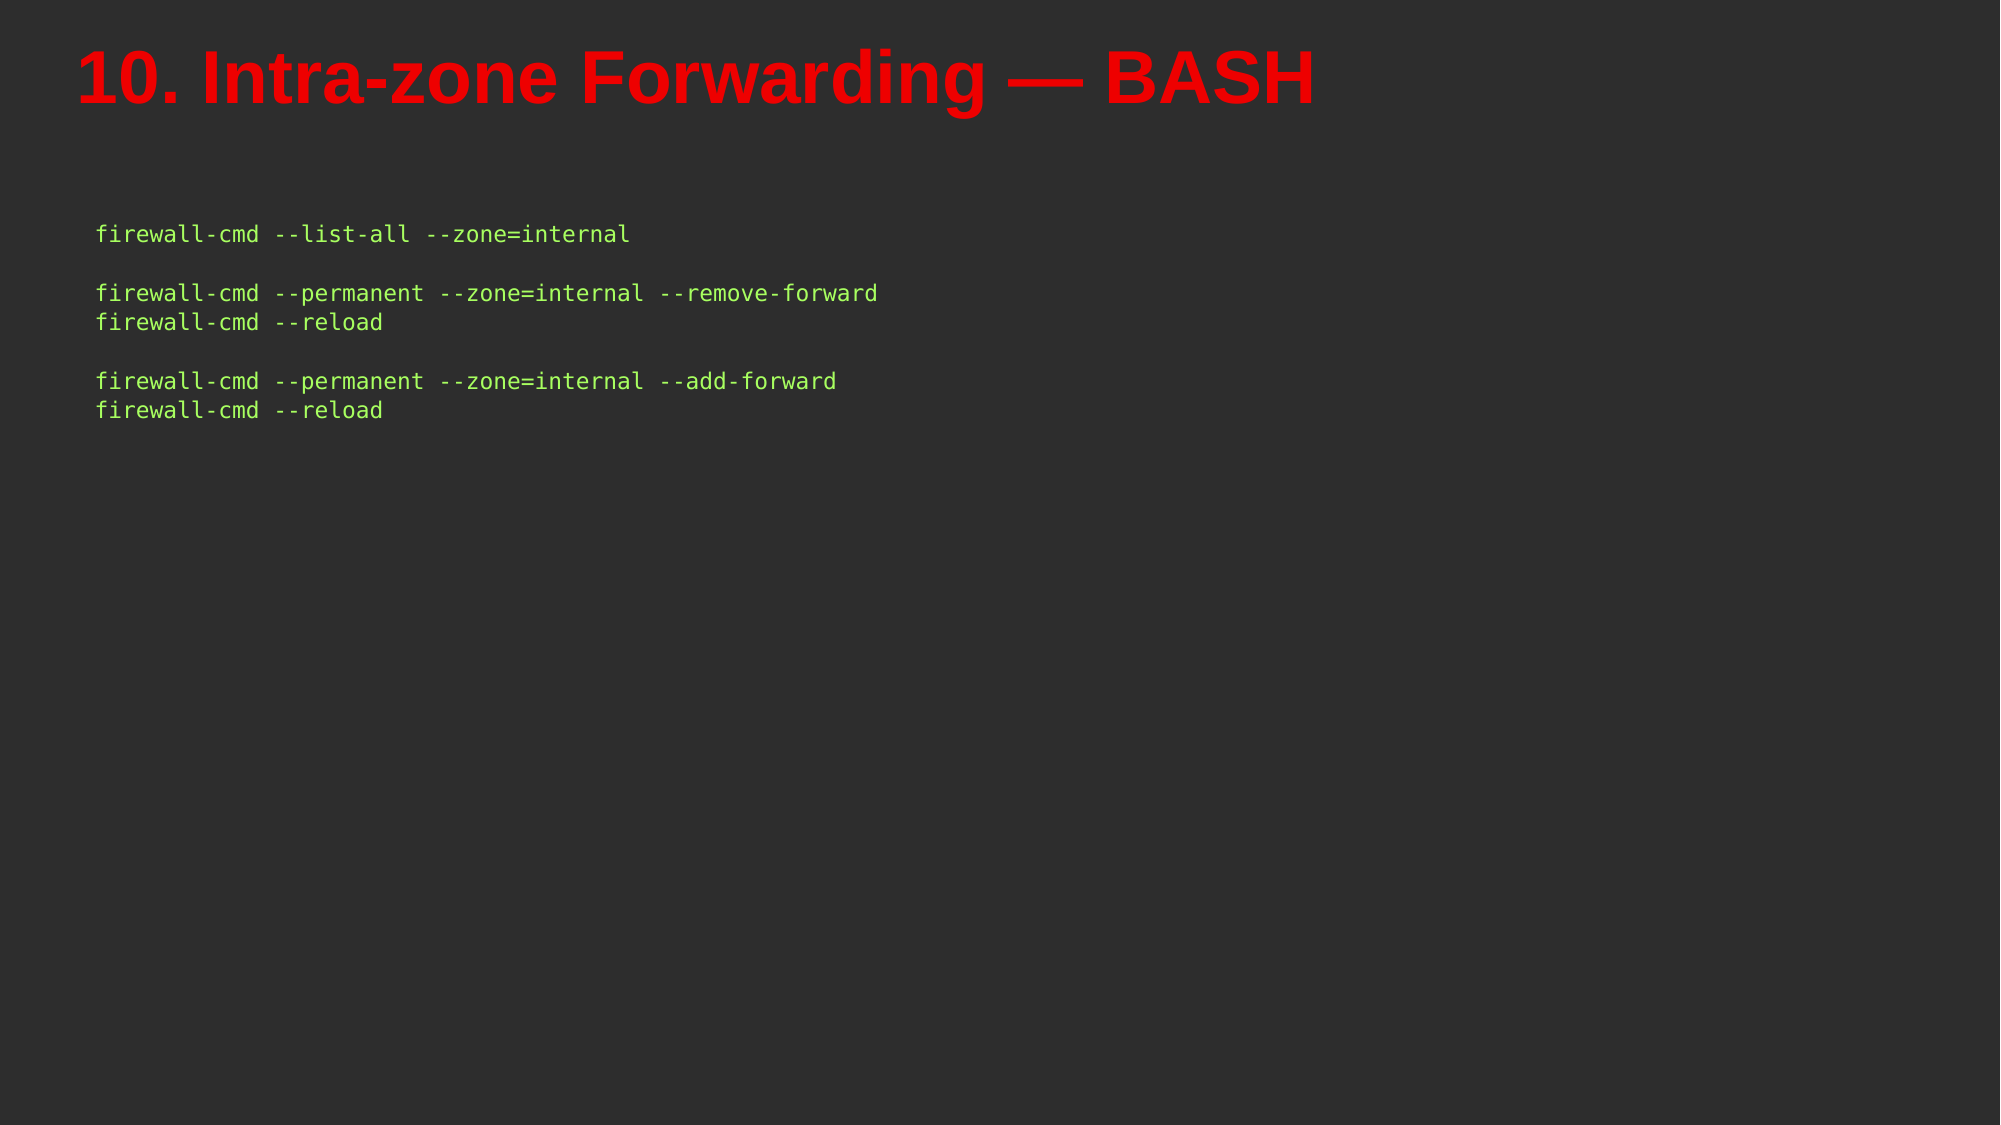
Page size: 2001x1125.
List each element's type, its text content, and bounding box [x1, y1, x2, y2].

text_box 10. Intra-zone Forwarding — BASH [59, 23, 1942, 178]
text_box firewall-cmd --list-all --zone=internal firewall-cmd --permanent --zone=internal --remove-forward firewall-cmd --reload firewall-cmd --permanent --zone=internal --add-forward firewall-cmd --reload [59, 194, 1942, 1093]
